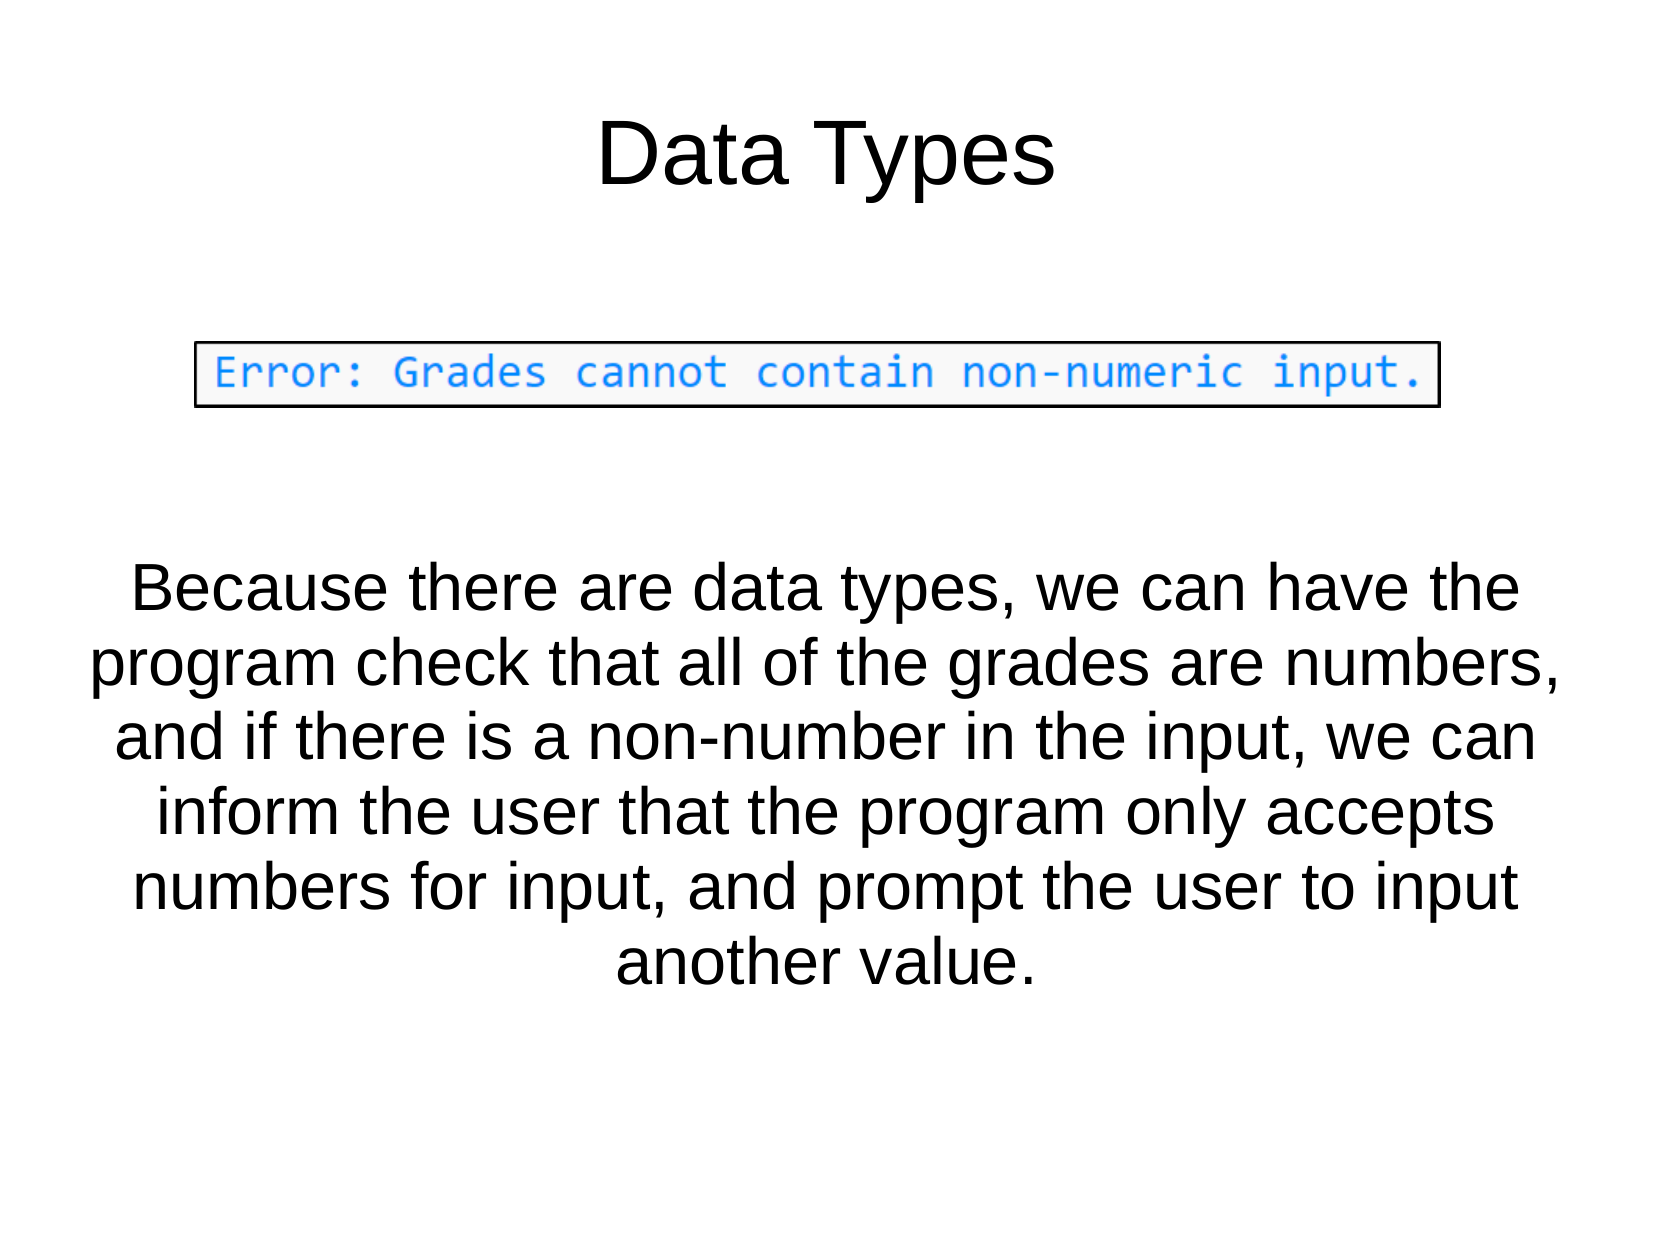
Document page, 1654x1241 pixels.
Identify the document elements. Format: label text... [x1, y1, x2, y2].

title Data Types [82, 49, 1571, 257]
picture [194, 341, 1441, 408]
subtitle Because there are data types, we can have the program check that all of the grades are numbers, and if there is a non-number in the input, we can inform the user that the program only accepts numbers for input, and prompt the user to input another value. [82, 290, 1571, 1109]
